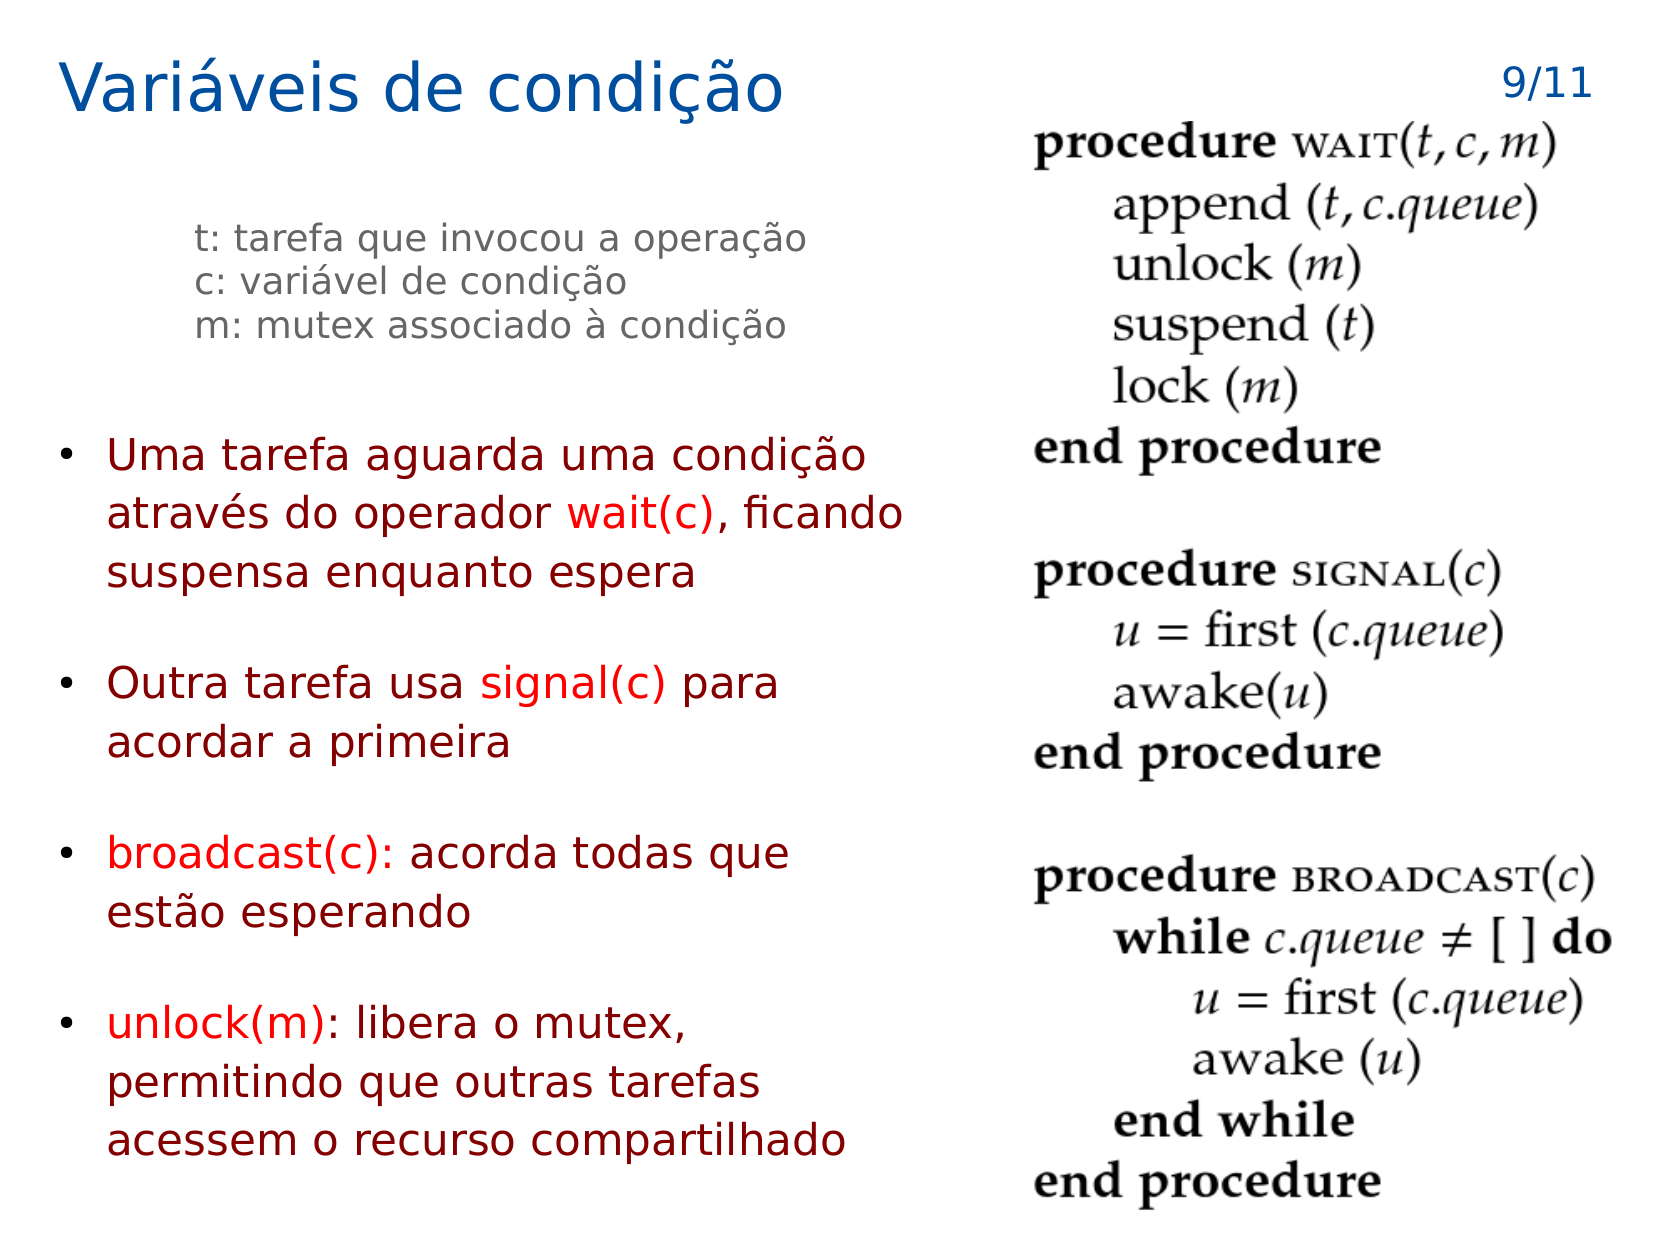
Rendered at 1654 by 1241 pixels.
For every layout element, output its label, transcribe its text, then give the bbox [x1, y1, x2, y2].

picture [1013, 148, 1625, 1218]
list Uma tarefa aguarda uma condição através do operador wait(c), ficando suspensa enquanto espera Outra tarefa usa signal(c) para acordar a primeira broadcast(c): acorda todas que estão esperando unlock(m): libera o mutex, permitindo que outras tarefas acessem o recurso compartilhado [59, 422, 910, 1211]
text_box t: tarefa que invocou a operação c: variável de condição m: mutex associado à condição [179, 209, 902, 355]
title Variáveis de condição [59, 29, 1625, 148]
